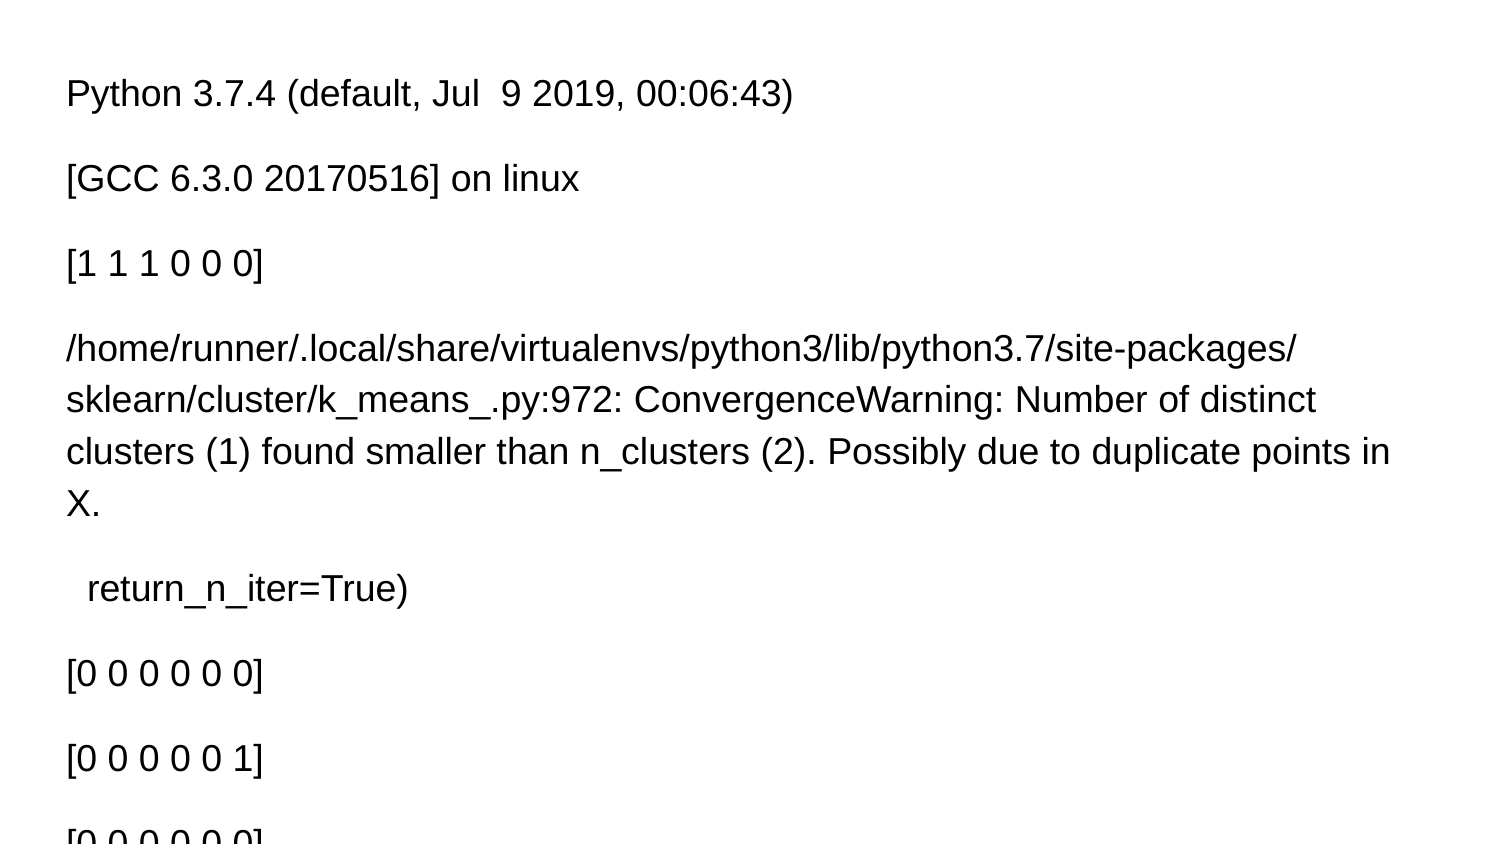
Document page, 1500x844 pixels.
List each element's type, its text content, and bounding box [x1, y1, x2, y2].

list Python 3.7.4 (default, Jul 9 2019, 00:06:43) [GCC 6.3.0 20170516] on linux [1 1 1 0 0 0] /home/runner/.local/share/virtualenvs/python3/lib/python3.7/site-packages/sklearn/cluster/k_means_.py:972: ConvergenceWarning: Number of distinct clusters (1) found smaller than n_clusters (2). Possibly due to duplicate points in X. return_n_iter=True) [0 0 0 0 0 0] [0 0 0 0 0 1] [0 0 0 0 0 0] [51, 46, 1449, 806]
